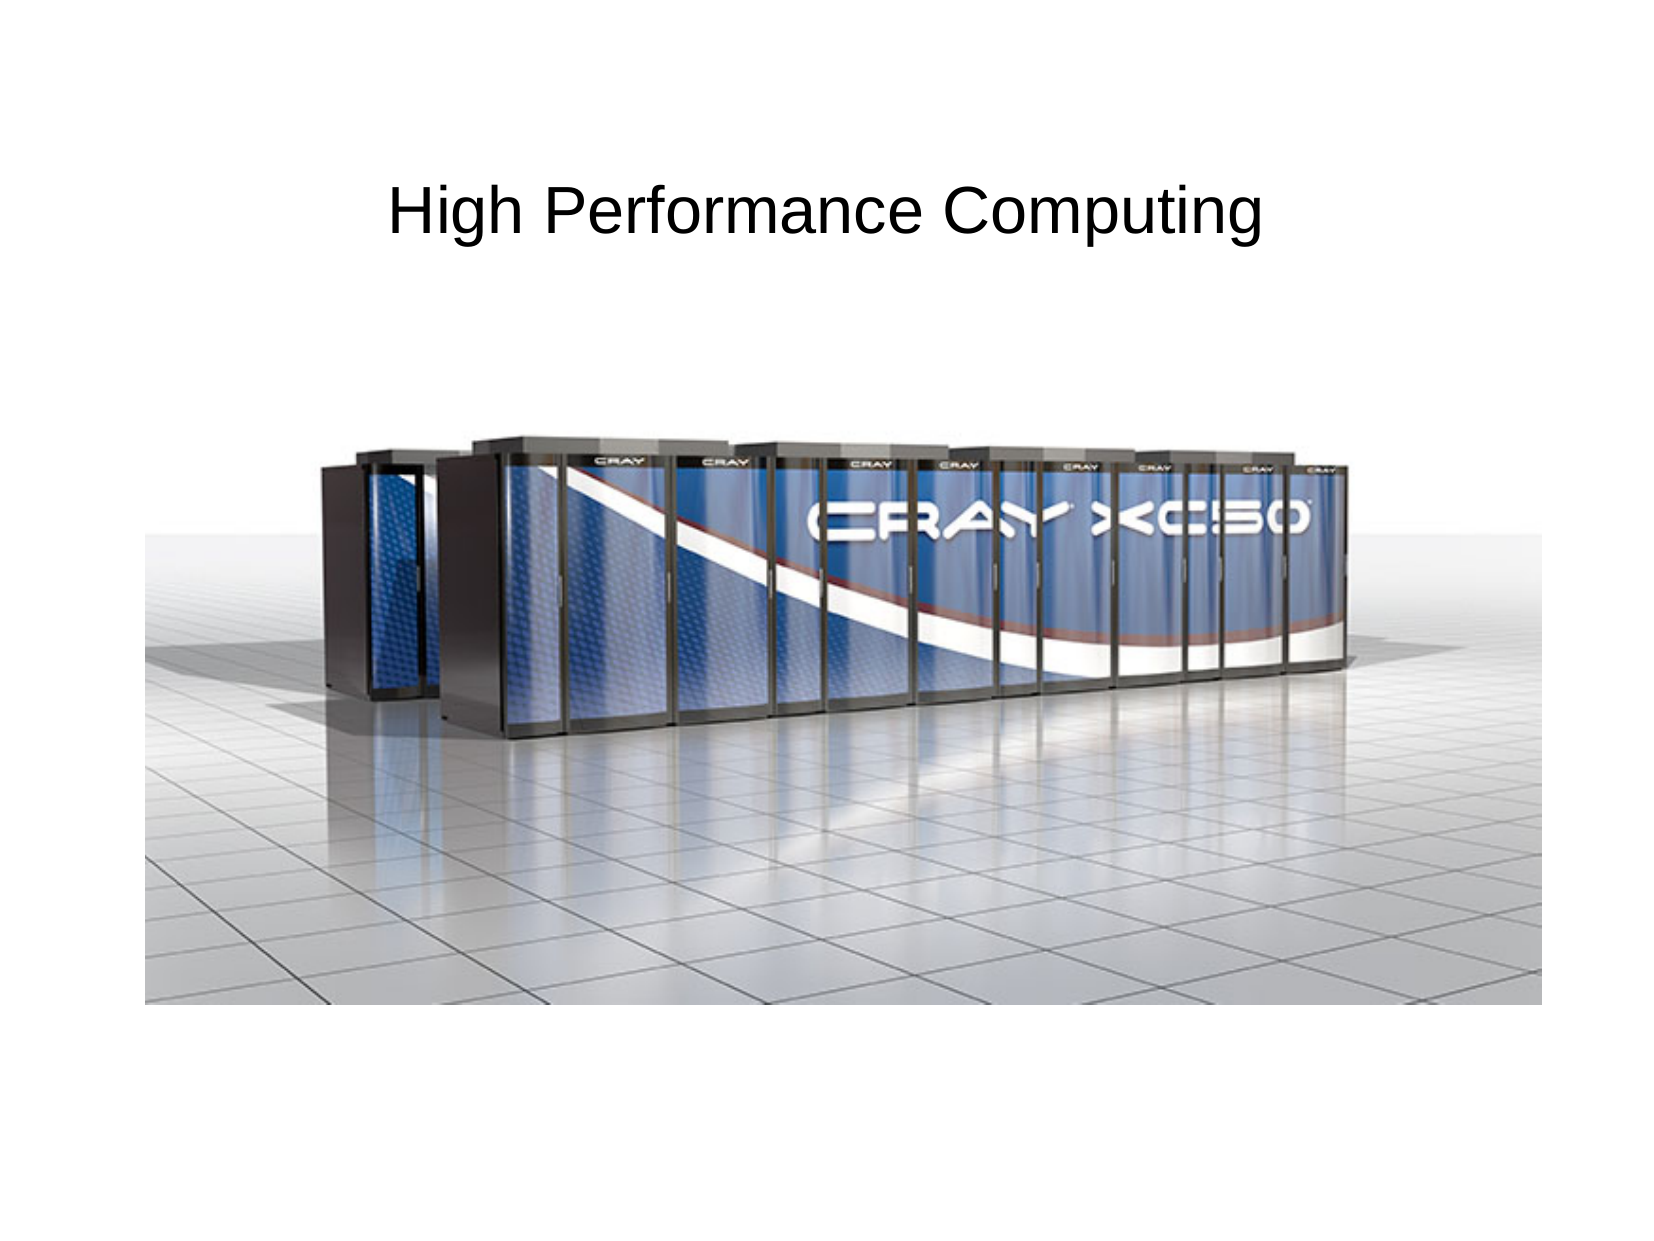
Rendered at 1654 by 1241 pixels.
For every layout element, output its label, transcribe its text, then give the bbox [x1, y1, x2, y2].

picture [145, 371, 1542, 1006]
subtitle High Performance Computing [82, 0, 1571, 690]
